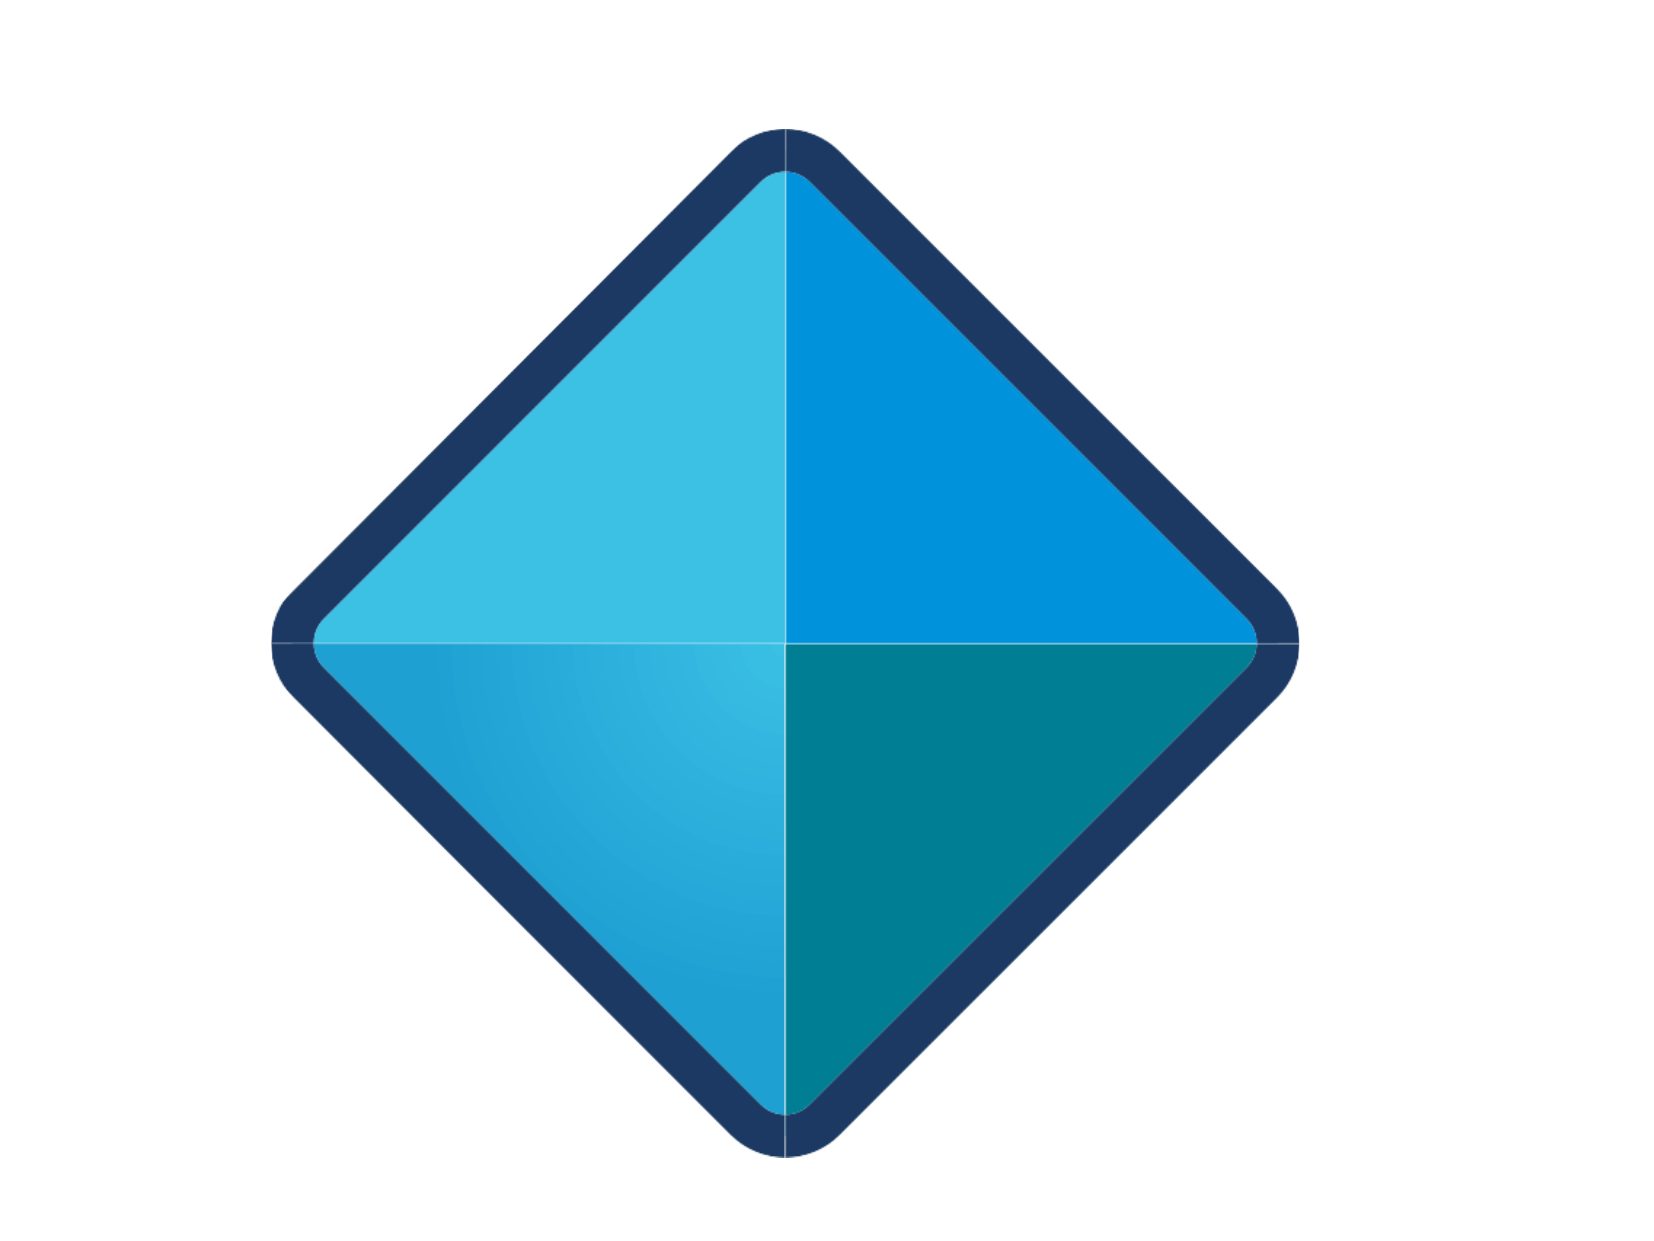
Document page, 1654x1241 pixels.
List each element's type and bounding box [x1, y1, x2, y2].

picture [271, 129, 1300, 1158]
